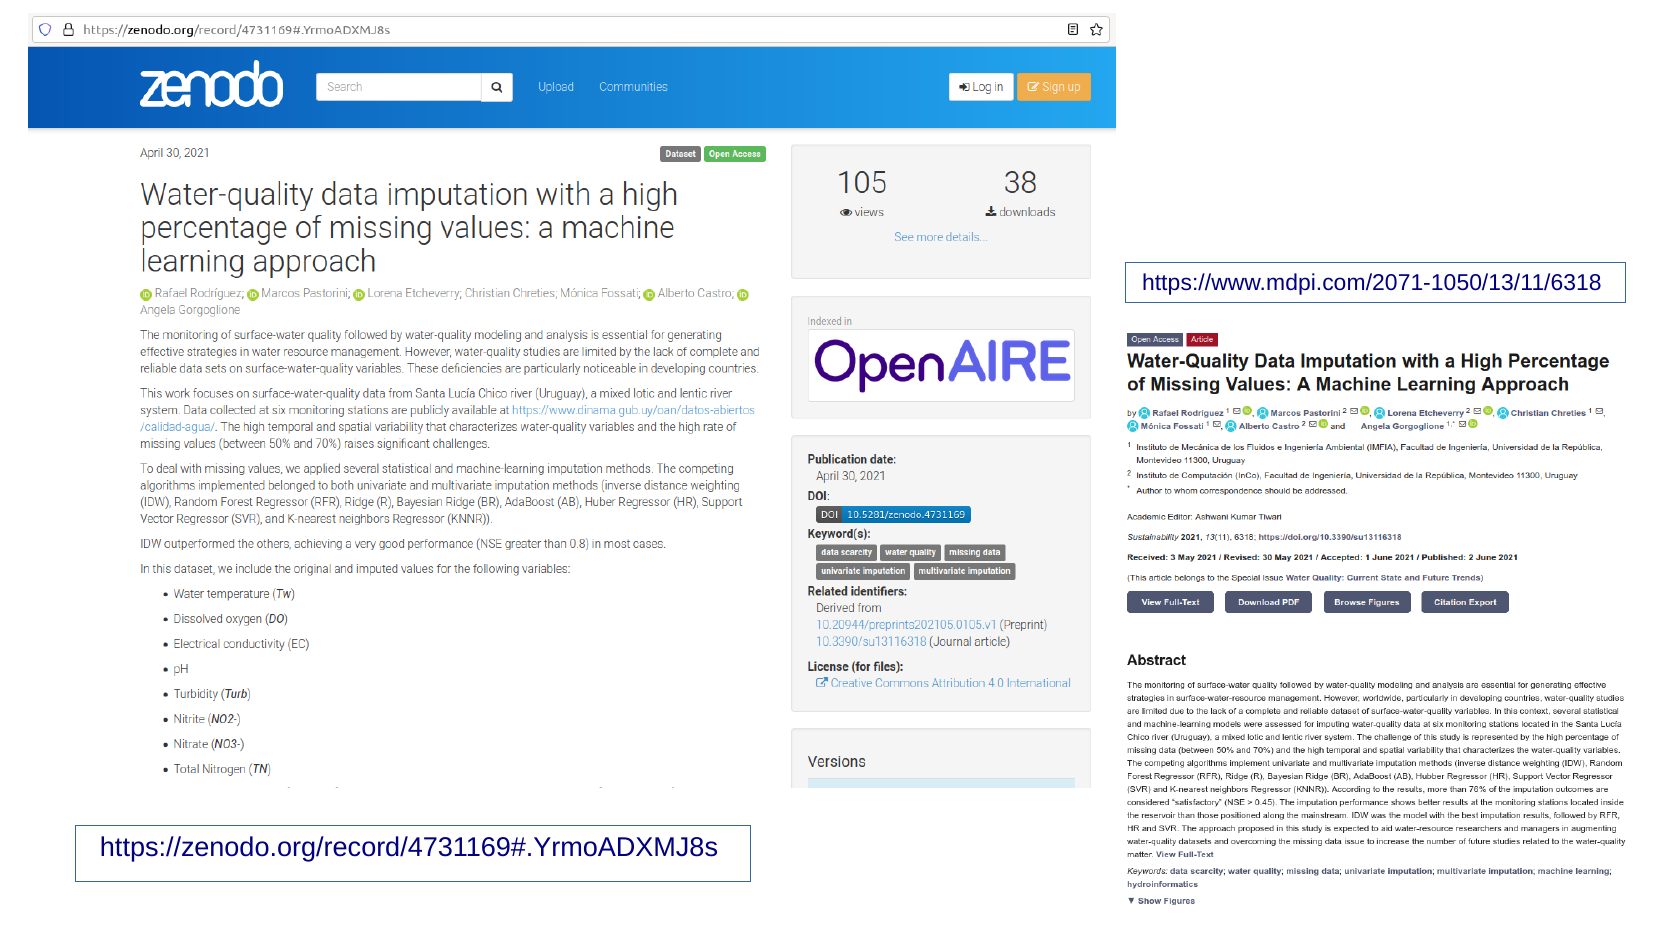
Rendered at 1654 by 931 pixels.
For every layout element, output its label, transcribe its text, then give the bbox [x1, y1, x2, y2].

picture [28, 13, 1639, 912]
text_box https://www.mdpi.com/2071-1050/13/11/6318 [1125, 262, 1626, 303]
text_box https://zenodo.org/record/4731169#.YrmoADXMJ8s [75, 825, 751, 882]
